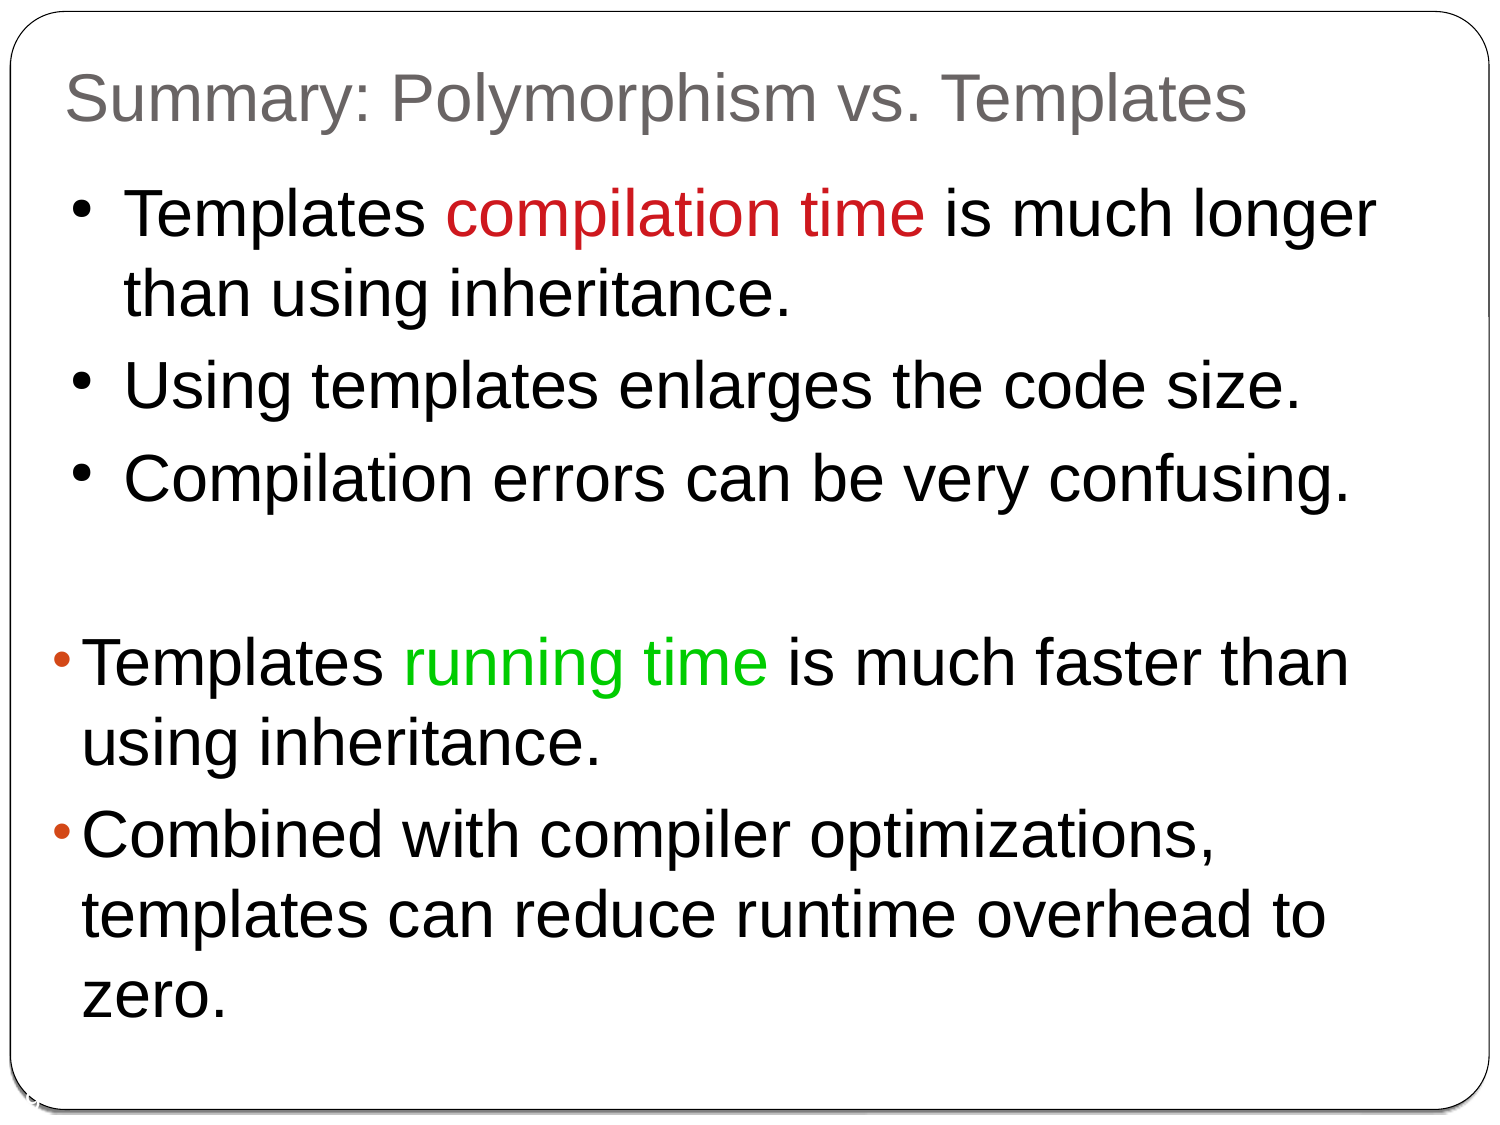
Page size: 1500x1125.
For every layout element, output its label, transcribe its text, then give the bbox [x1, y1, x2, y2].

title Summary: Polymorphism vs. Templates [50, 45, 1450, 150]
slide_number <number> [0, 1074, 50, 1125]
list Templates compilation time is much longer than using inheritance. Using templates enlarges the code size. Compilation errors can be very confusing. Templates running time is much faster than using inheritance. Combined with compiler optimizations, templates can reduce runtime overhead to zero. [37, 162, 1500, 1111]
